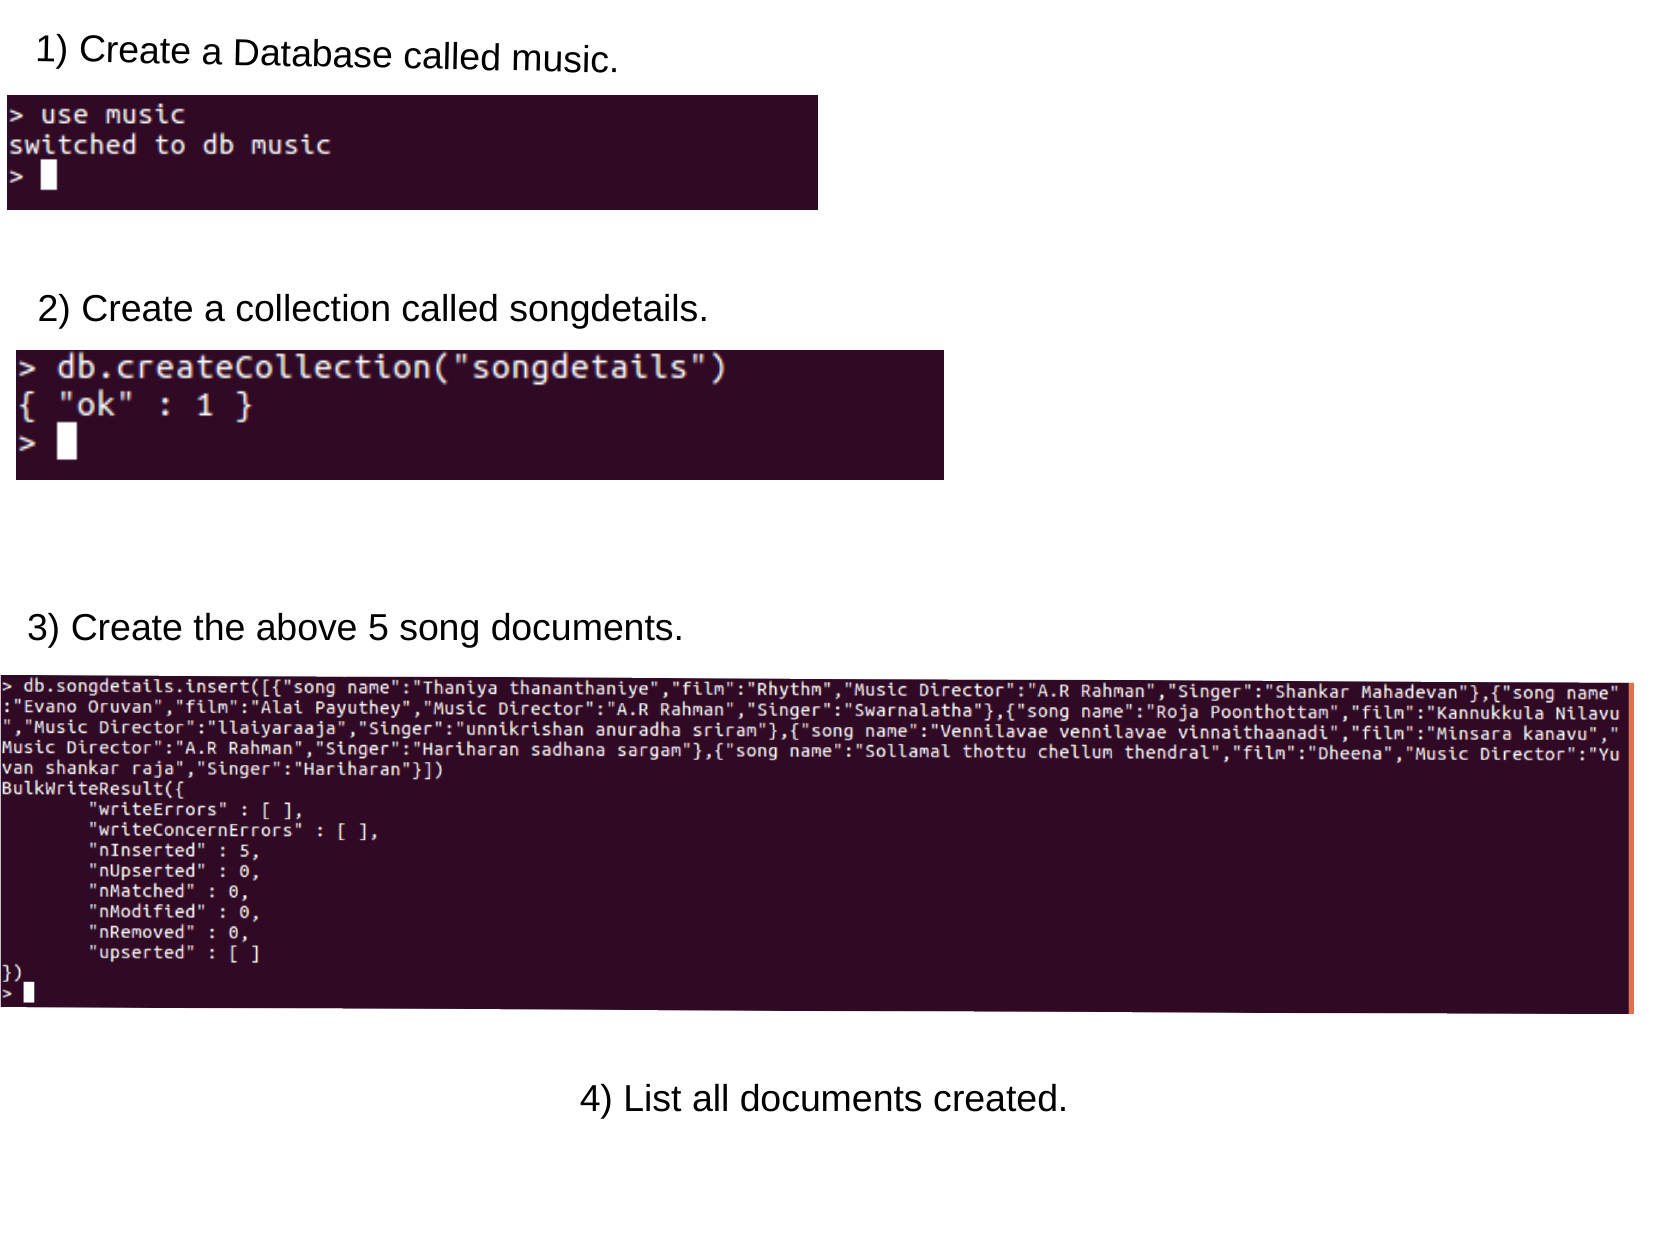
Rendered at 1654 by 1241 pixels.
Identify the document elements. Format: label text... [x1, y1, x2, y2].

picture [7, 95, 818, 211]
text_box 1) Create a Database called music​. [20, 19, 636, 90]
text_box 4) List all documents created. [564, 1069, 1084, 1127]
text_box 3) Create the above 5 song documents. [12, 598, 700, 656]
text_box 2) Create a collection called songdetails​. [23, 279, 725, 337]
picture [0, 675, 1634, 1014]
picture [16, 350, 944, 481]
